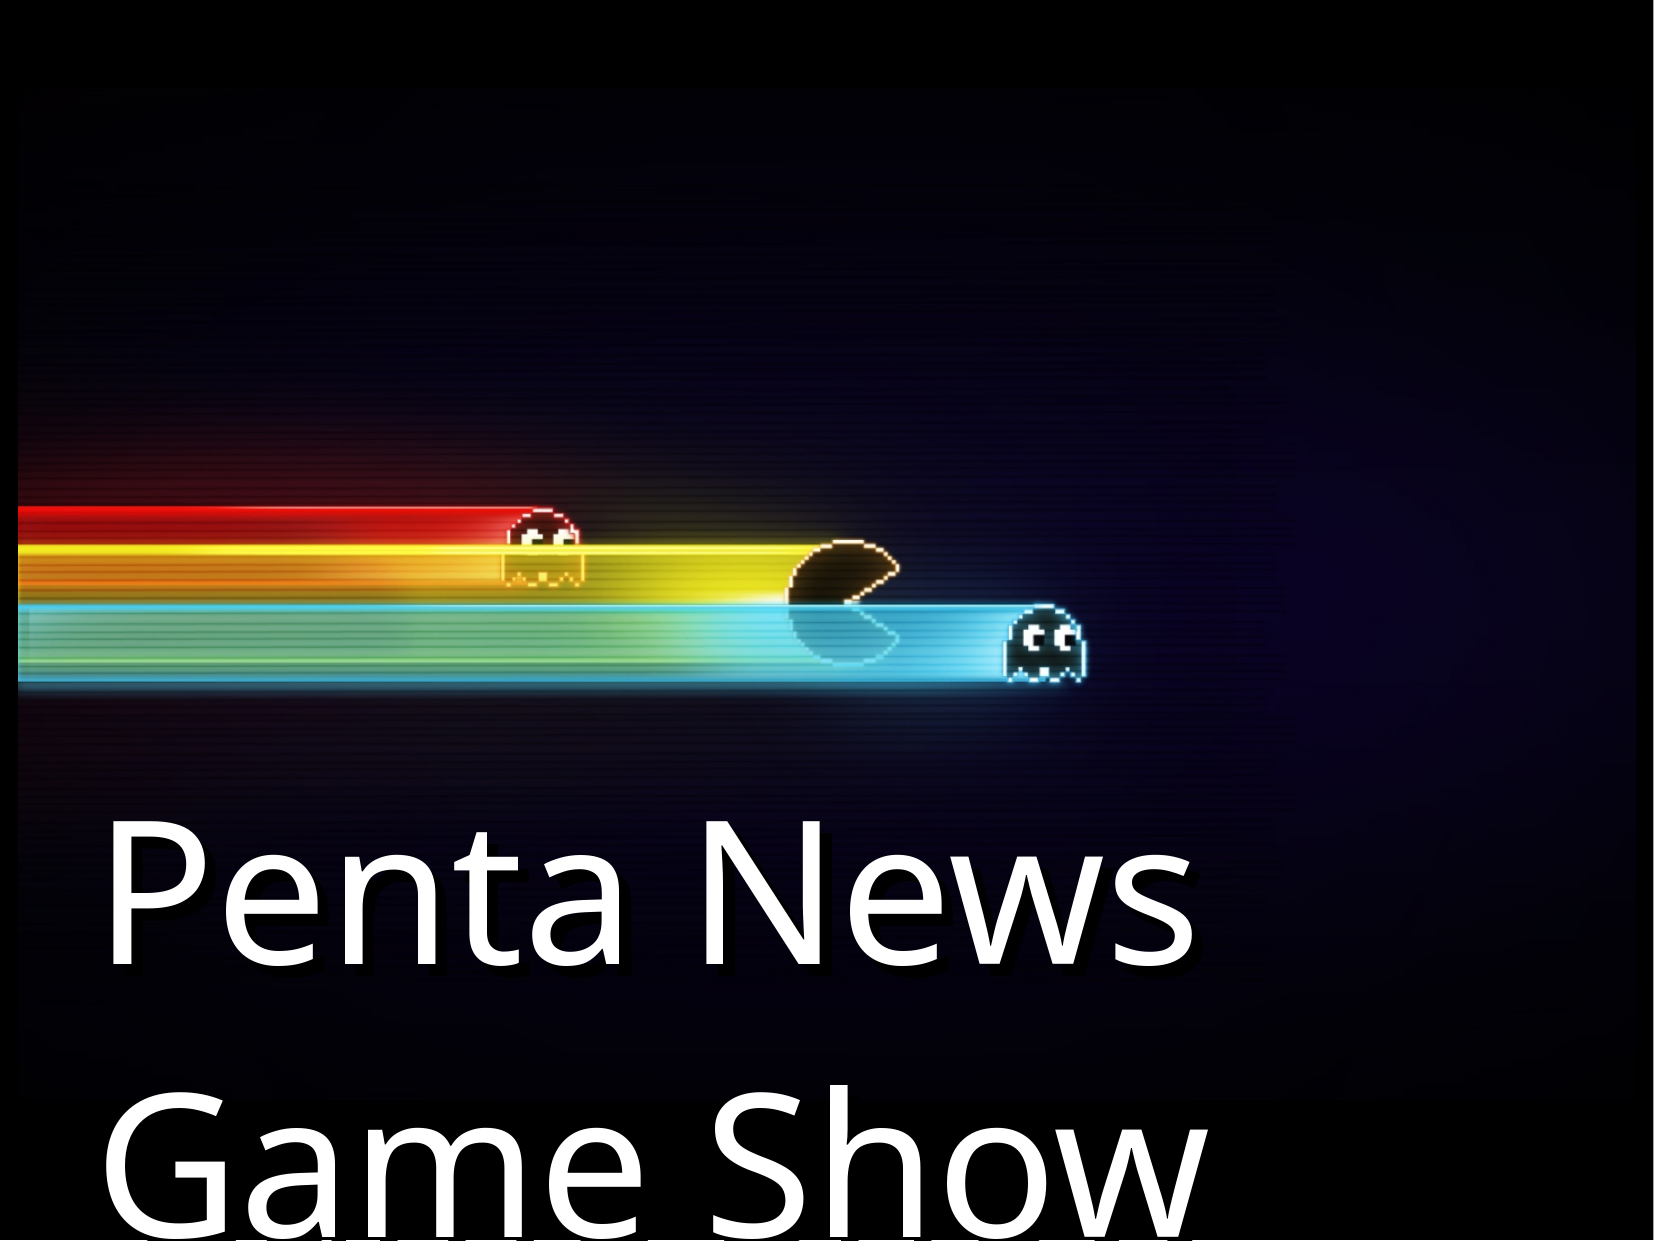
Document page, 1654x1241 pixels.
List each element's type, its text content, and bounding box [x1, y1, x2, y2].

picture [18, 88, 1636, 1100]
text_box Penta News Game Show [79, 743, 1592, 1157]
